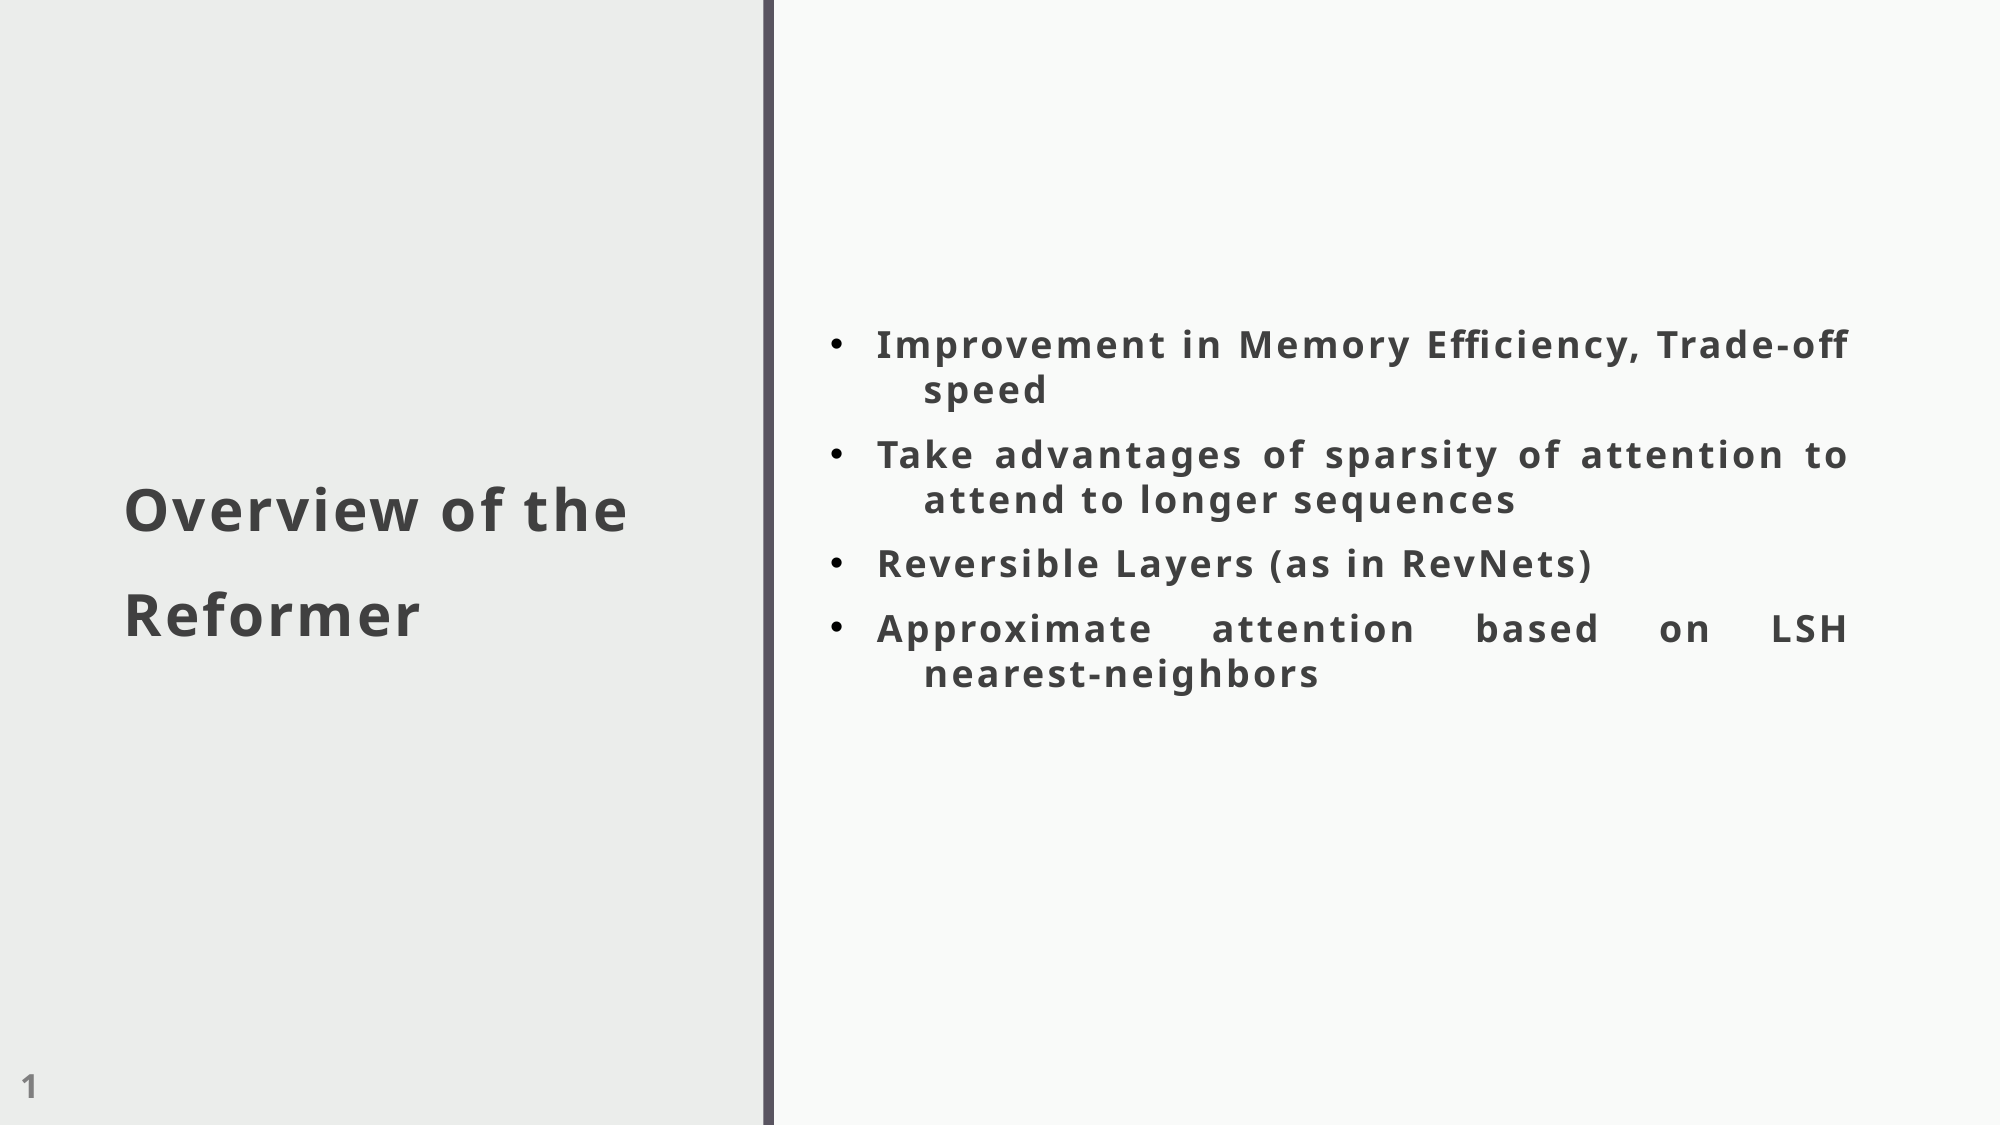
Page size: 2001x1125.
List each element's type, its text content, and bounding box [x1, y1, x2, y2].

text_box 1 [5, 1058, 112, 1114]
title Overview of the Reformer [105, 115, 666, 969]
list Improvement in Memory Efficiency, Trade-off speed Take advantages of sparsity of attention to attend to longer sequences Reversible Layers (as in RevNets) Approximate attention based on LSH nearest-neighbors [812, 121, 1870, 974]
